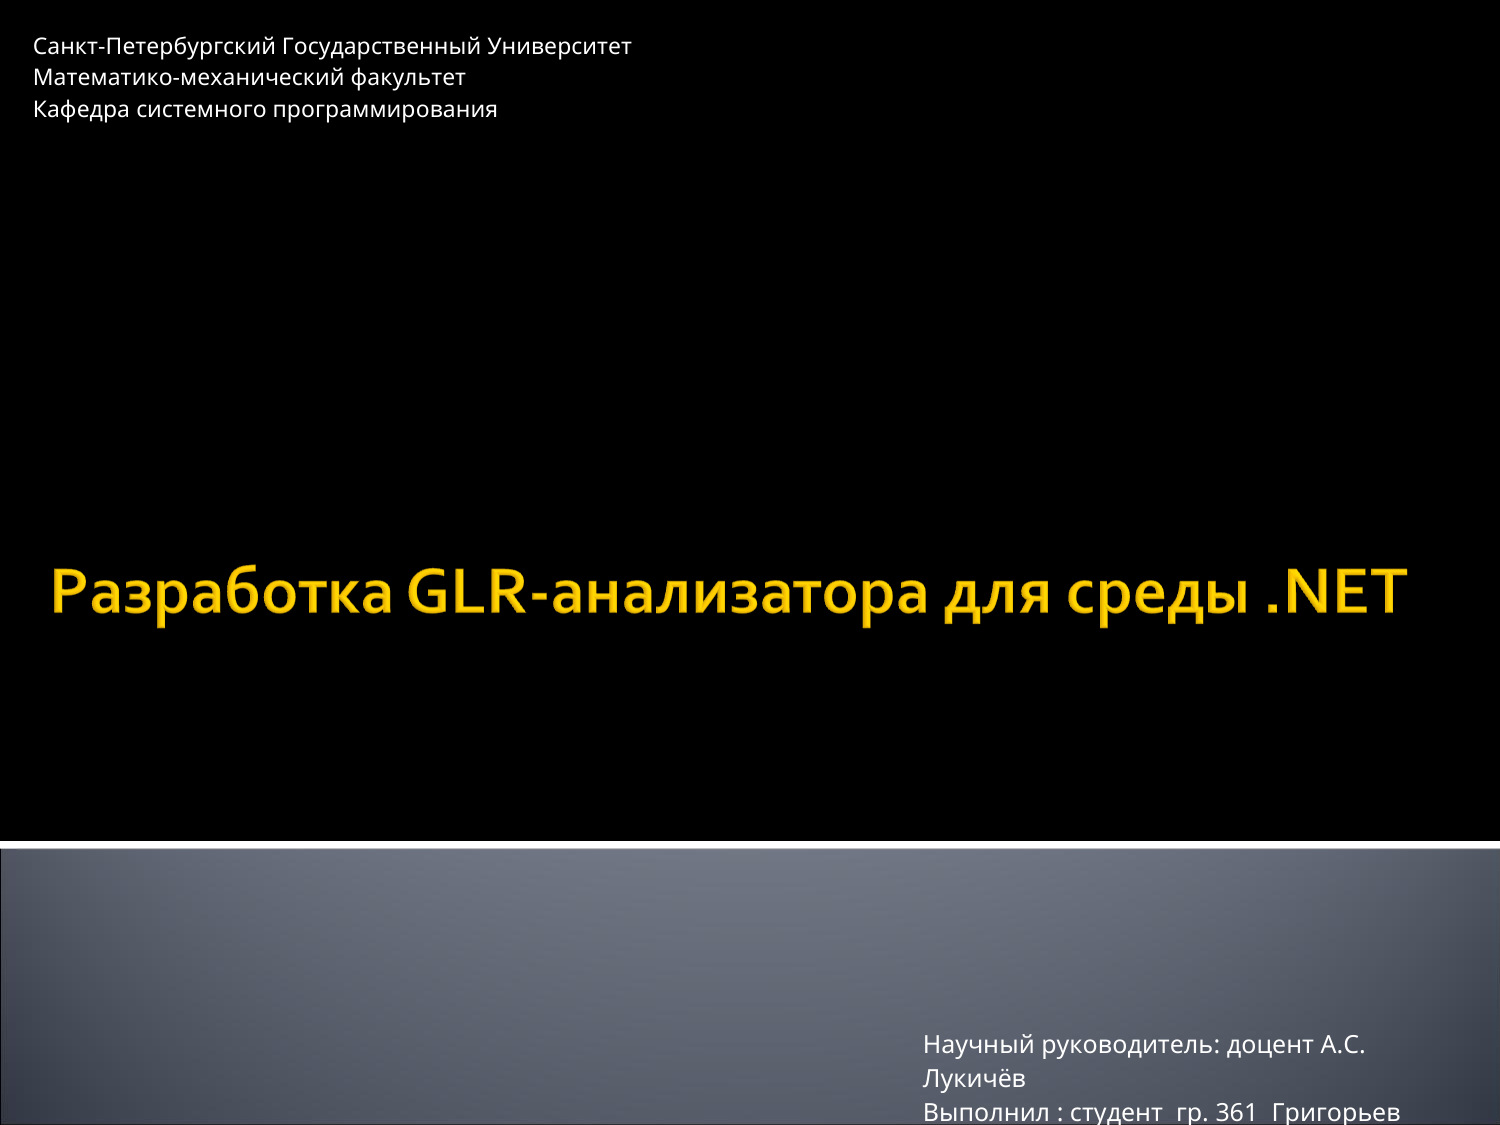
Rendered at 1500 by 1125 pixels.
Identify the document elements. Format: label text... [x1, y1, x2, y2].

picture [1190, 1109, 1198, 1119]
picture [1346, 1109, 1354, 1119]
picture [0, 849, 1500, 1125]
text_box Научный руководитель: доцент А.С. Лукичёв Выполнил : студент гр. 361 Григорьев Семён [915, 1019, 1466, 1096]
text_box Санкт-Петербургский Государственный Университет Математико-механический факультет Кафедра системного программирования [18, 22, 768, 178]
text_box [7, 299, 1454, 827]
picture [1288, 1109, 1296, 1119]
picture [1110, 1109, 1116, 1119]
